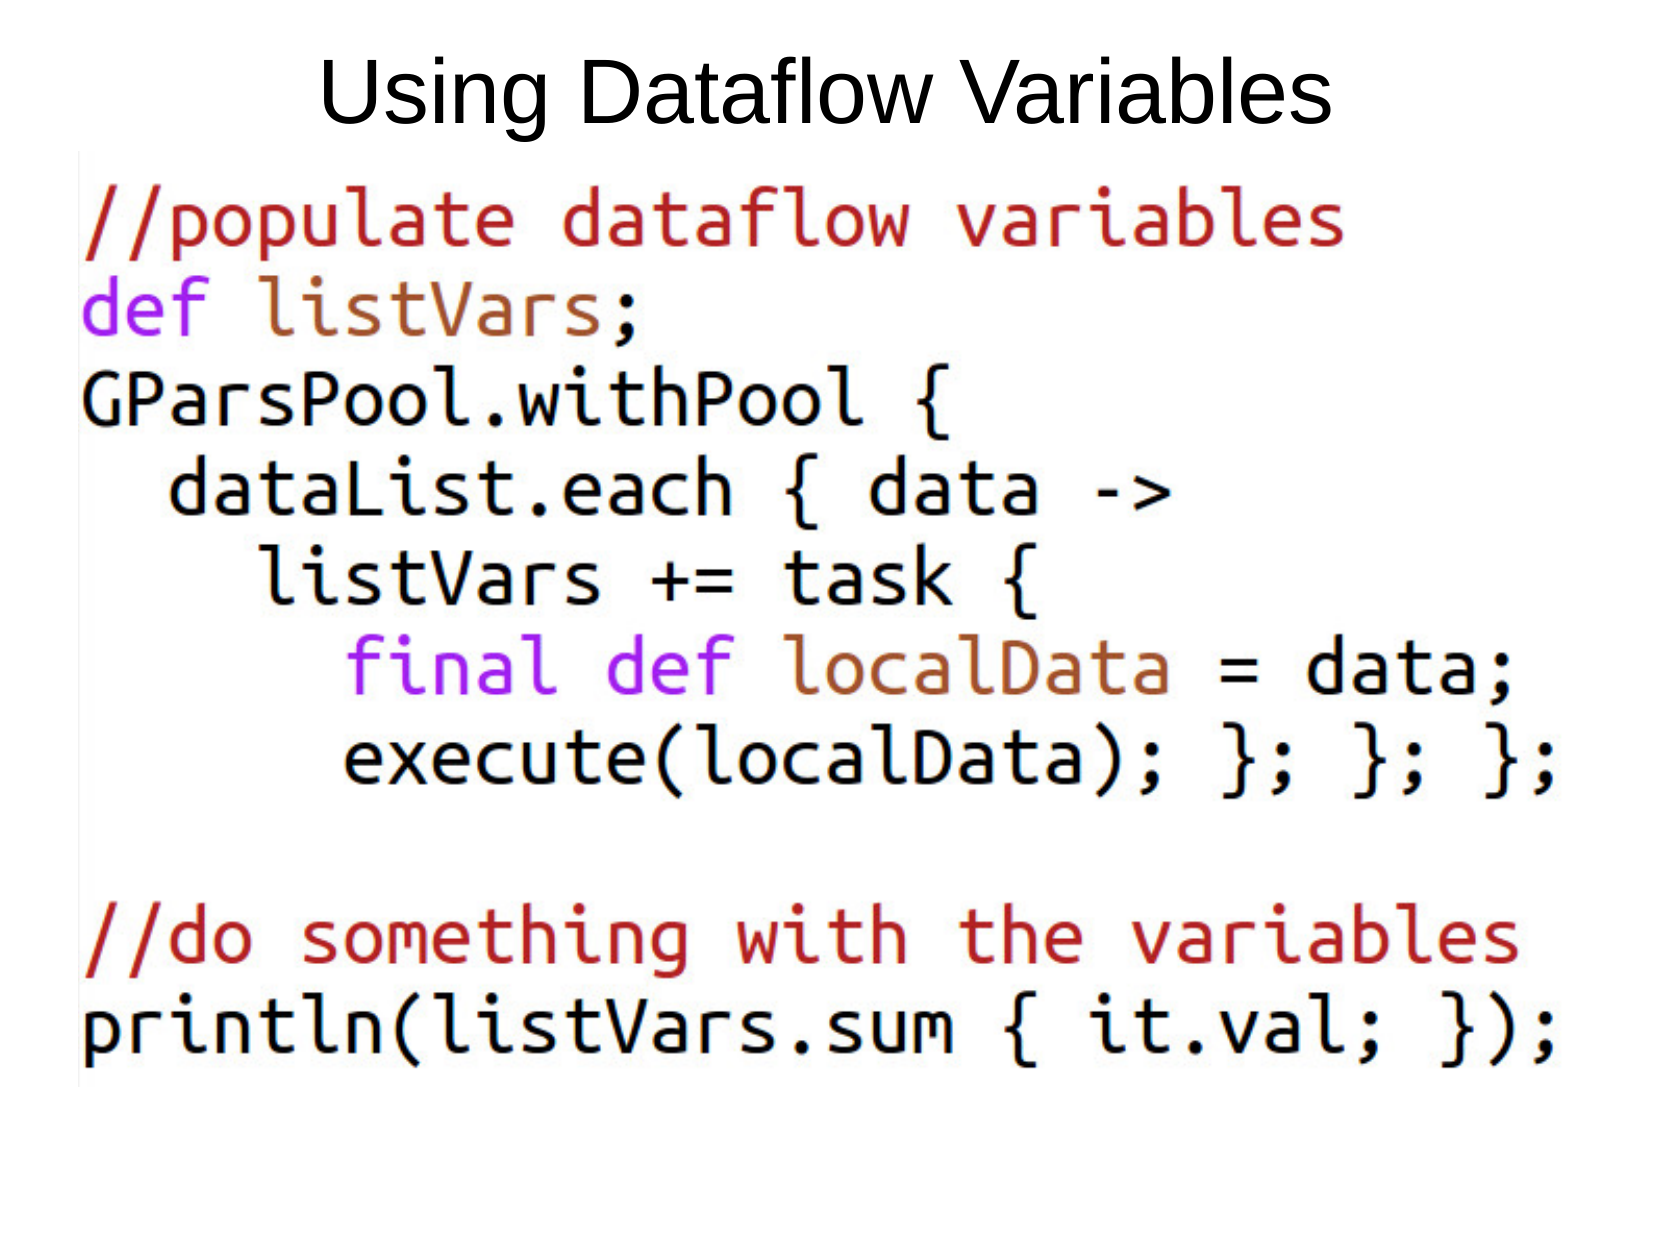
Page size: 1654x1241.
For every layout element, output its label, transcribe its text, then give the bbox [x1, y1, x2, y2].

title Using Dataflow Variables [82, 40, 1571, 144]
picture [78, 151, 1576, 1087]
